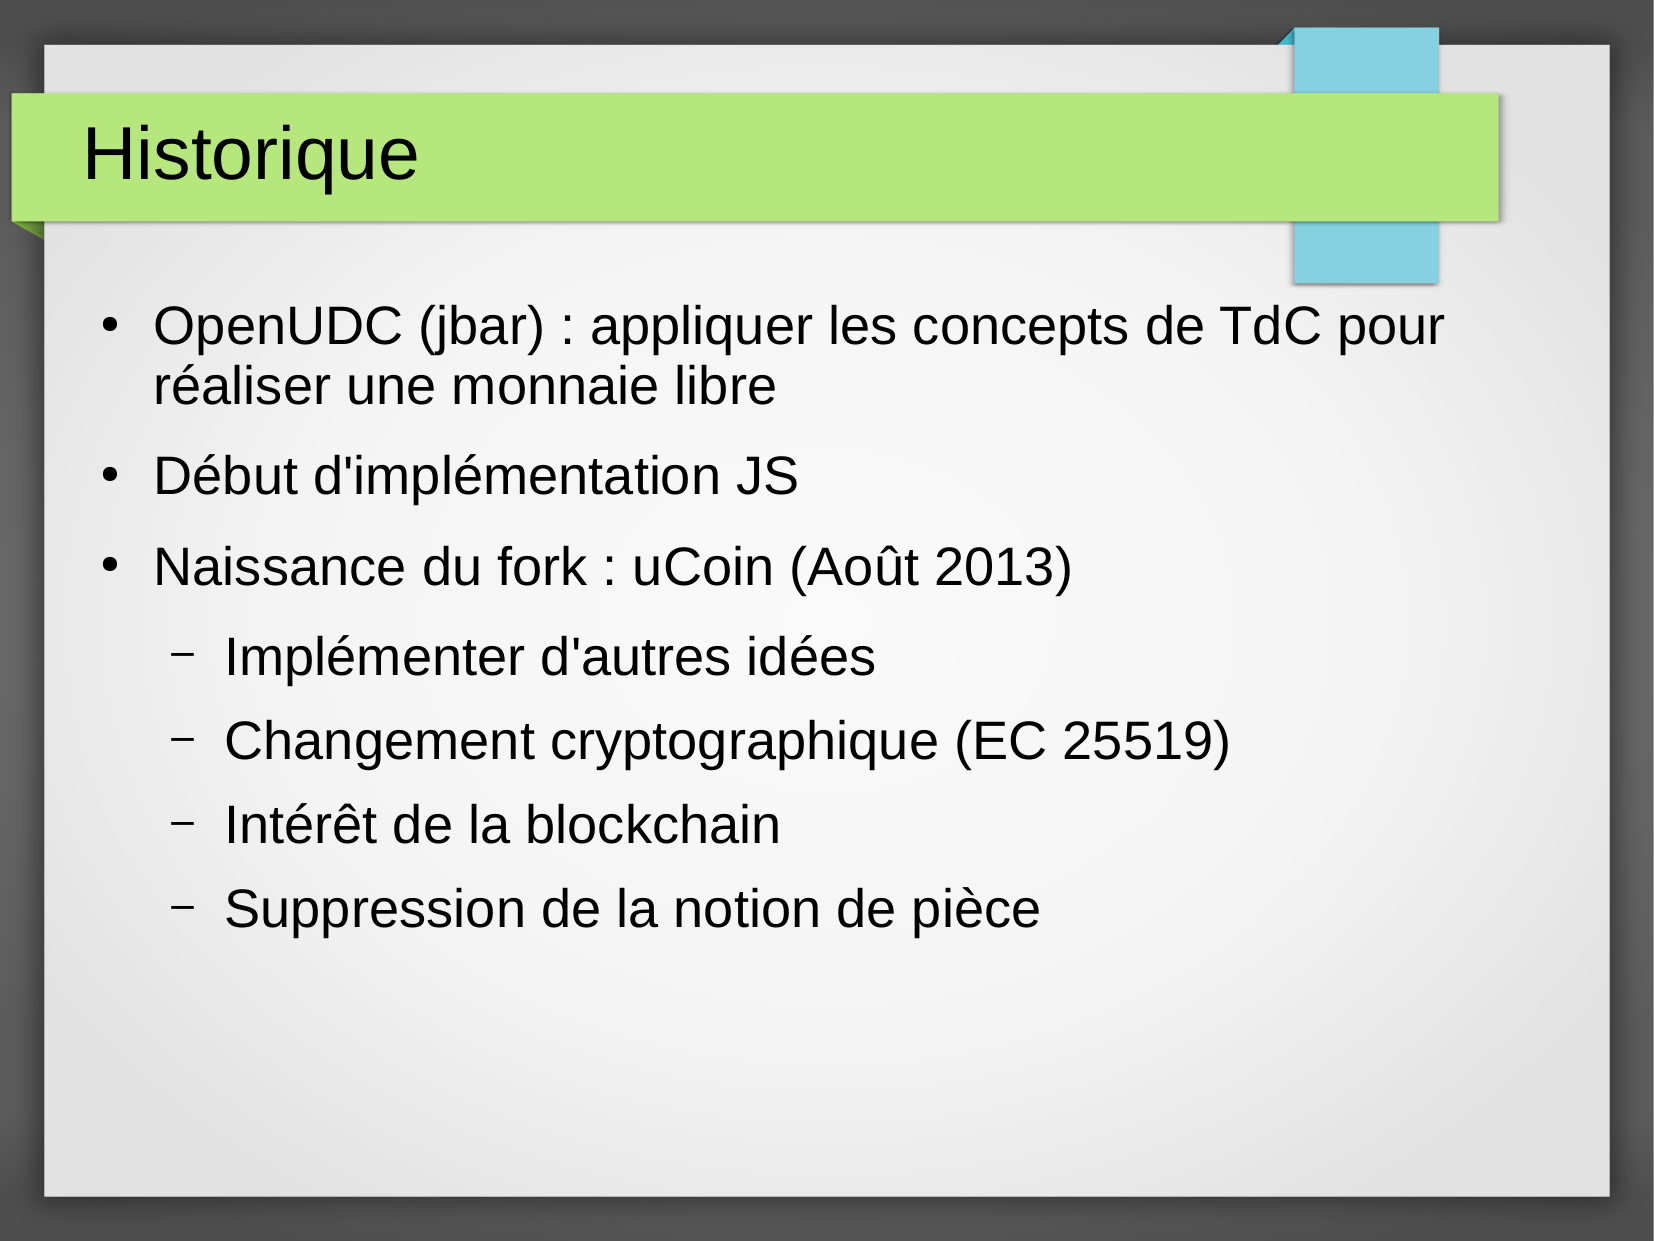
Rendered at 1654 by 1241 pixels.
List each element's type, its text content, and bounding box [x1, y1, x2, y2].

title Historique [82, 94, 1264, 213]
picture [0, 0, 1654, 1241]
list OpenUDC (jbar) : appliquer les concepts de TdC pour réaliser une monnaie libre Début d'implémentation JS Naissance du fork : uCoin (Août 2013) Implémenter d'autres idées Changement cryptographique (EC 25519) Intérêt de la blockchain Suppression de la notion de pièce [82, 295, 1571, 1015]
